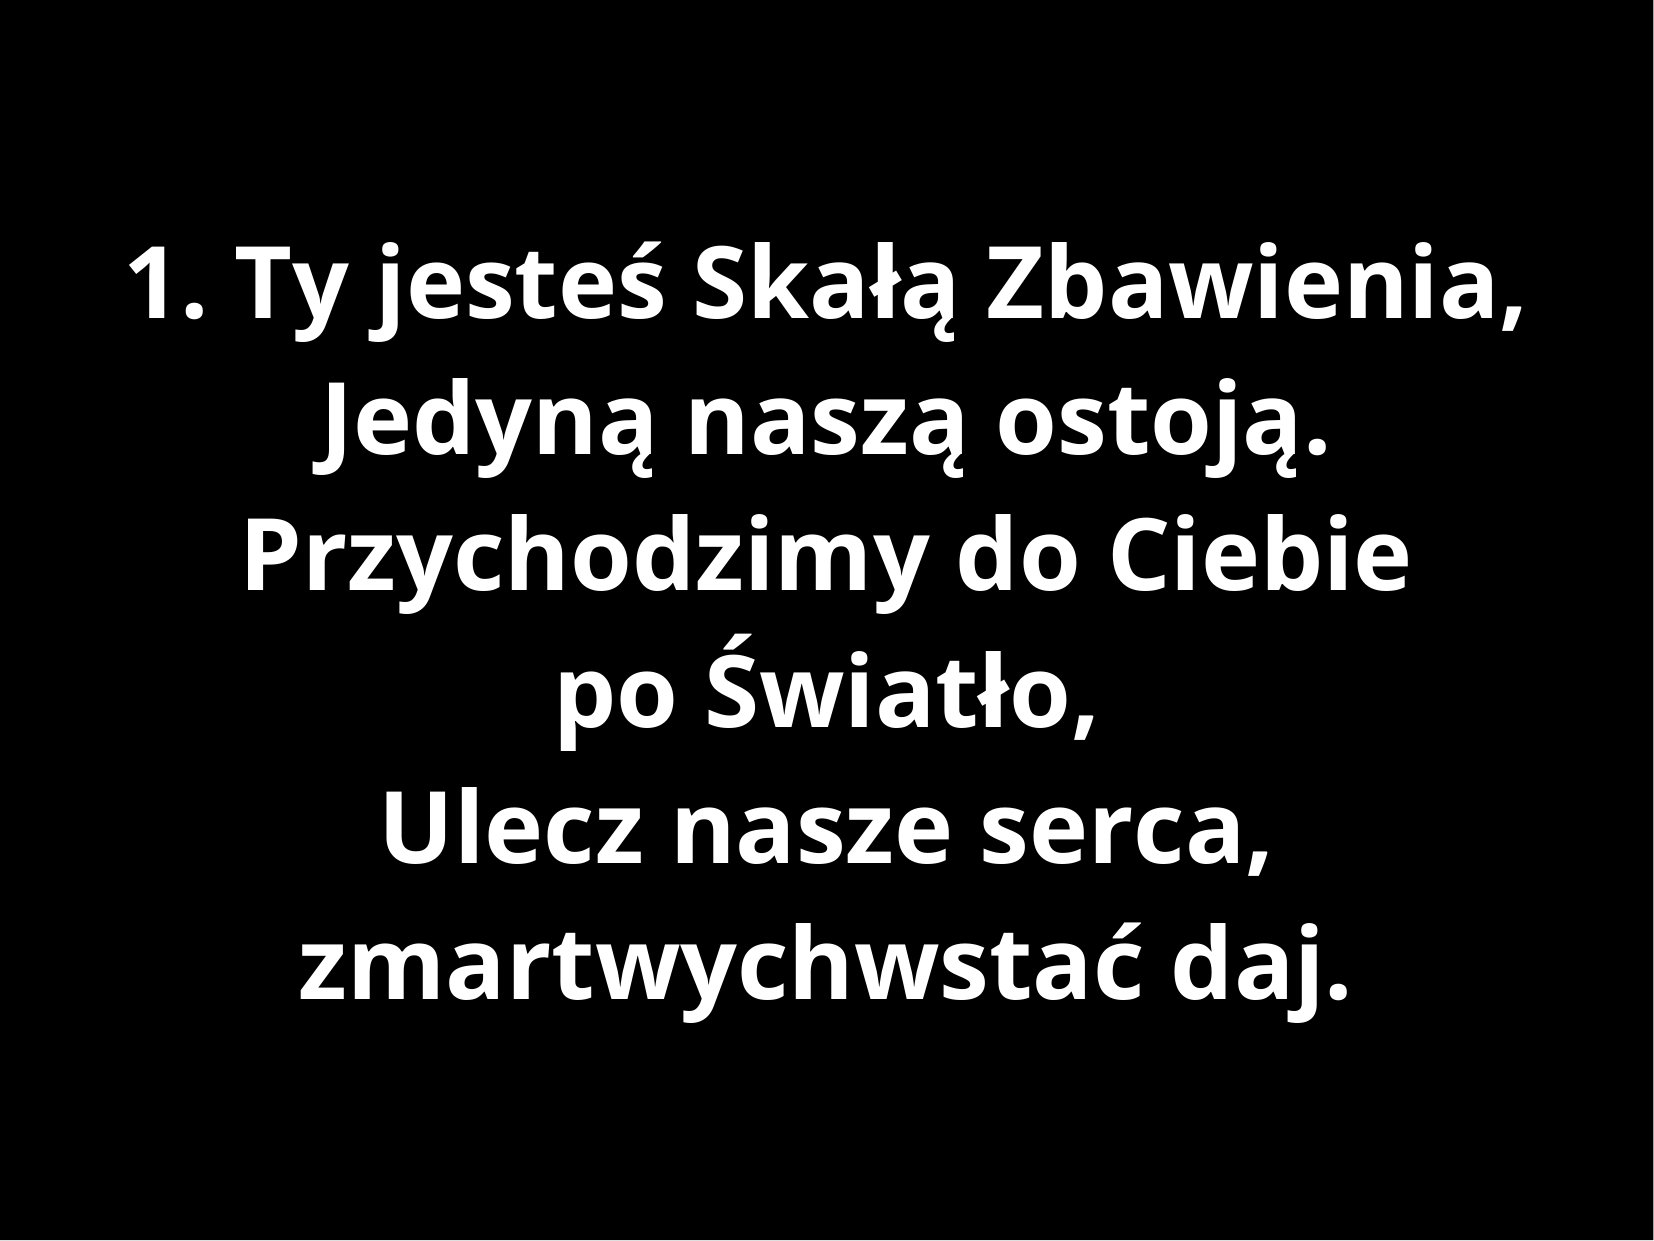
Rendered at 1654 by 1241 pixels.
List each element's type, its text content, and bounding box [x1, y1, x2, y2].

title 1. Ty jesteś Skałą Zbawienia, Jedyną naszą ostoją. Przychodzimy do Ciebie po Światło, Ulecz nasze serca, zmartwychwstać daj. [0, 0, 1654, 1241]
